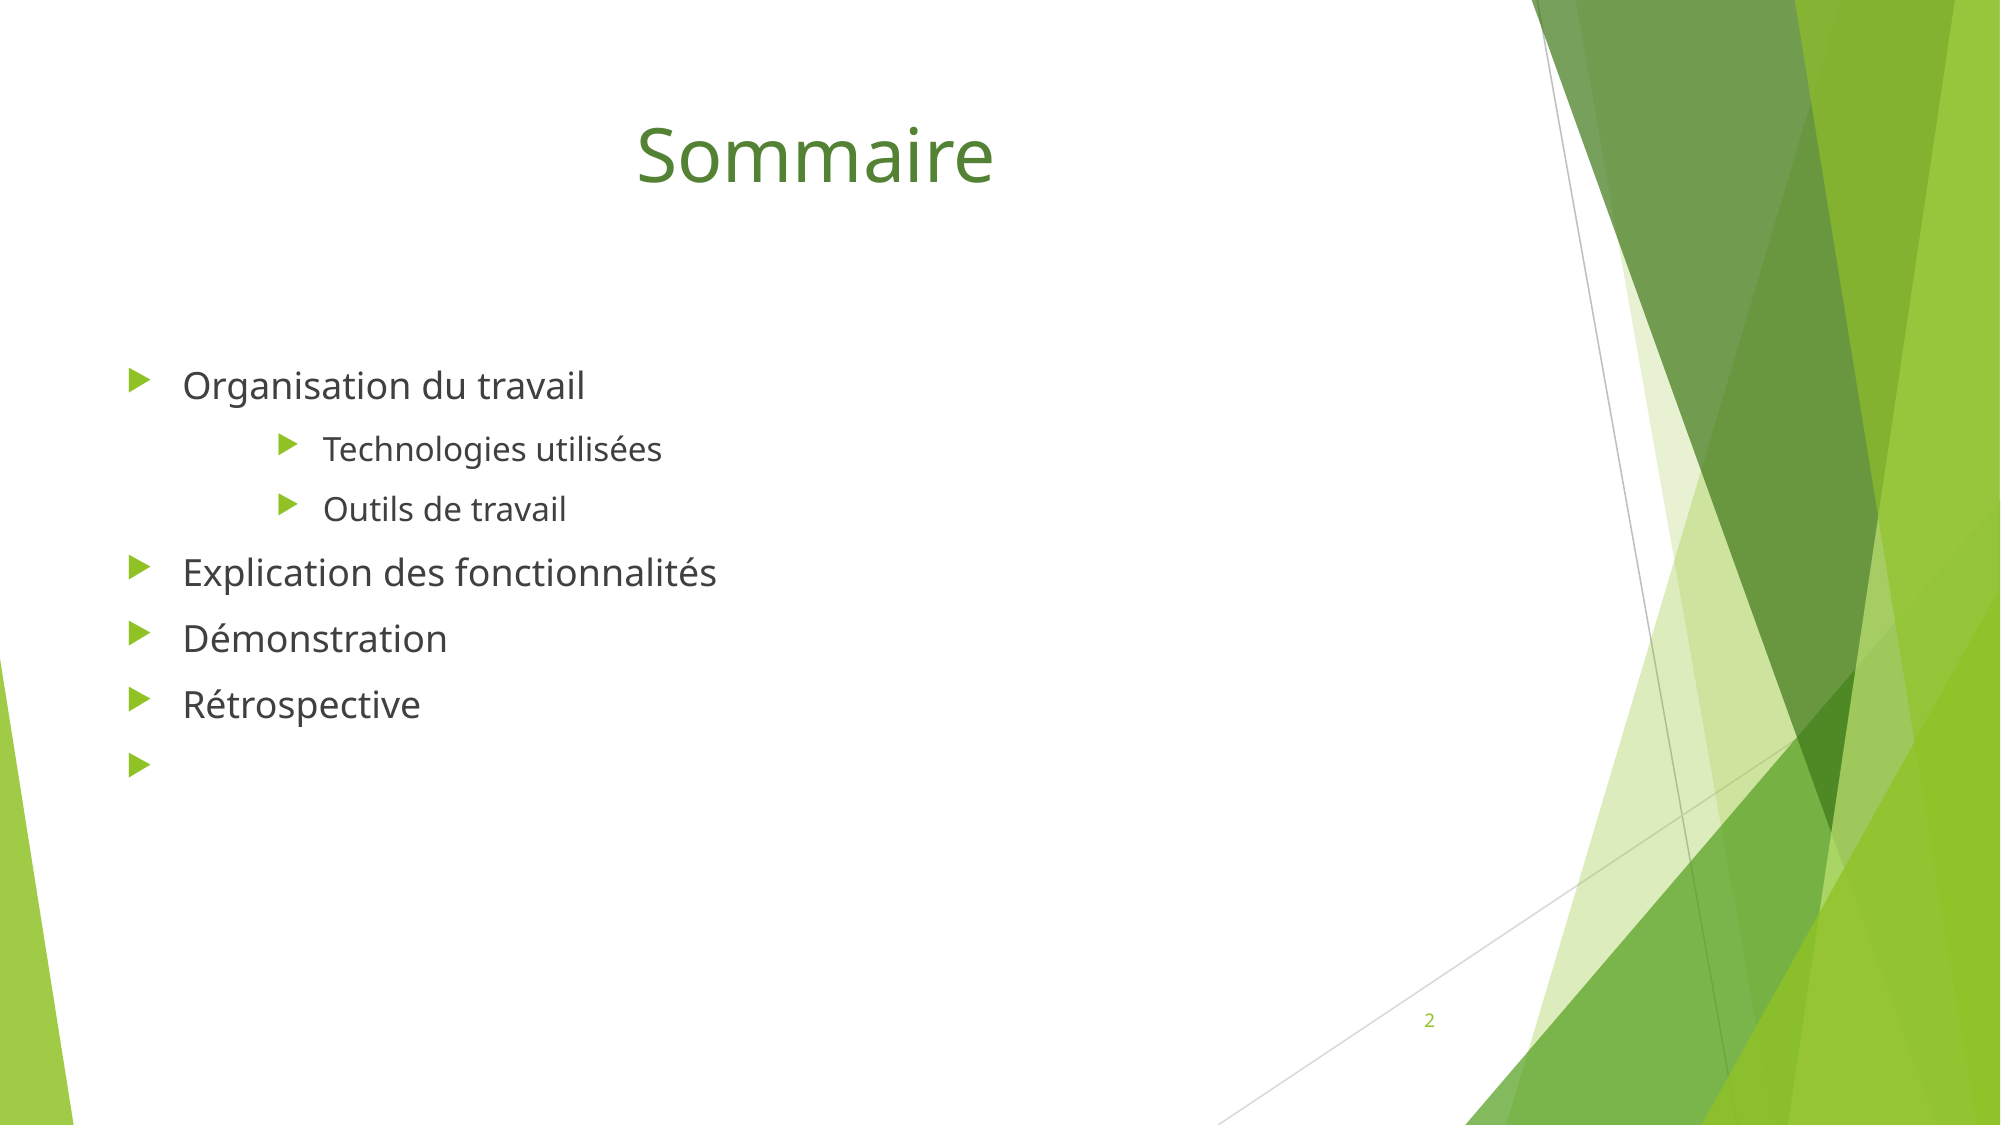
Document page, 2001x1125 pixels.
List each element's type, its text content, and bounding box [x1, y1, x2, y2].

list Organisation du travail Technologies utilisées Outils de travail Explication des fonctionnalités Démonstration Rétrospective [111, 354, 1522, 992]
title Sommaire [111, 99, 1522, 317]
text_box [1409, 991, 1522, 1051]
